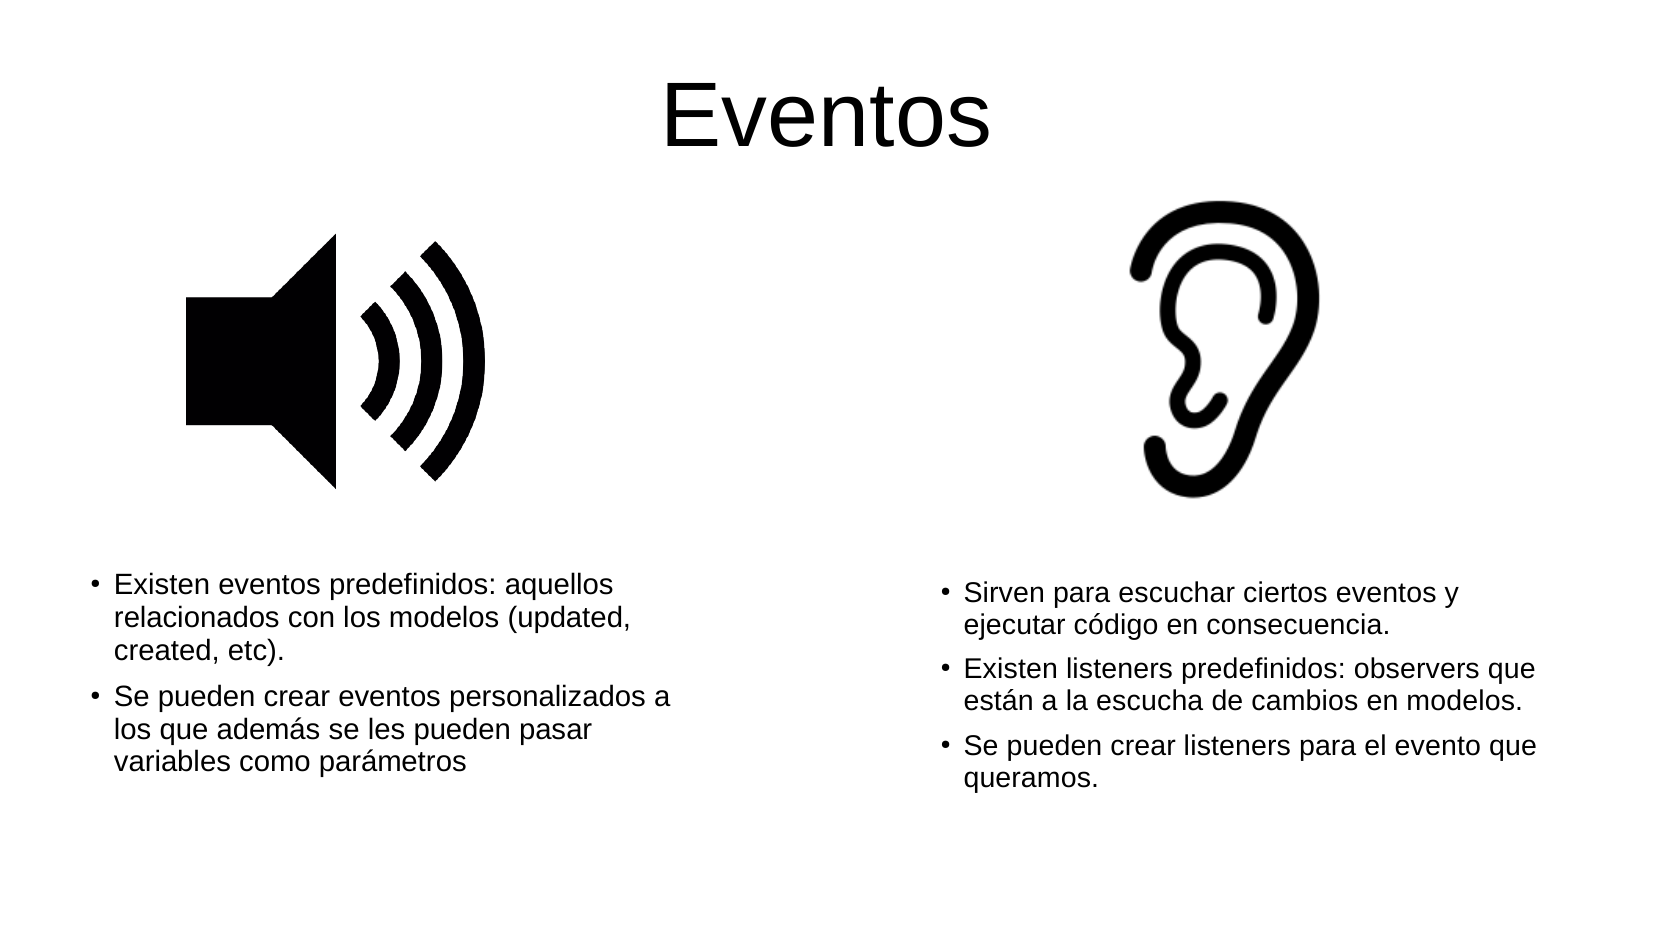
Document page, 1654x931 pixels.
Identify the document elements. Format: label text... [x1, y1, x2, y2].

list Sirven para escuchar ciertos eventos y ejecutar código en consecuencia. Existen listeners predefinidos: observers que están a la escucha de cambios en modelos. Se pueden crear listeners para el evento que queramos. [933, 531, 1548, 815]
picture [1069, 195, 1382, 508]
title Eventos [82, 37, 1571, 193]
list Existen eventos predefinidos: aquellos relacionados con los modelos (updated, created, etc). Se pueden crear eventos personalizados a los que además se les pueden pasar variables como parámetros [82, 568, 697, 780]
picture [186, 212, 485, 510]
